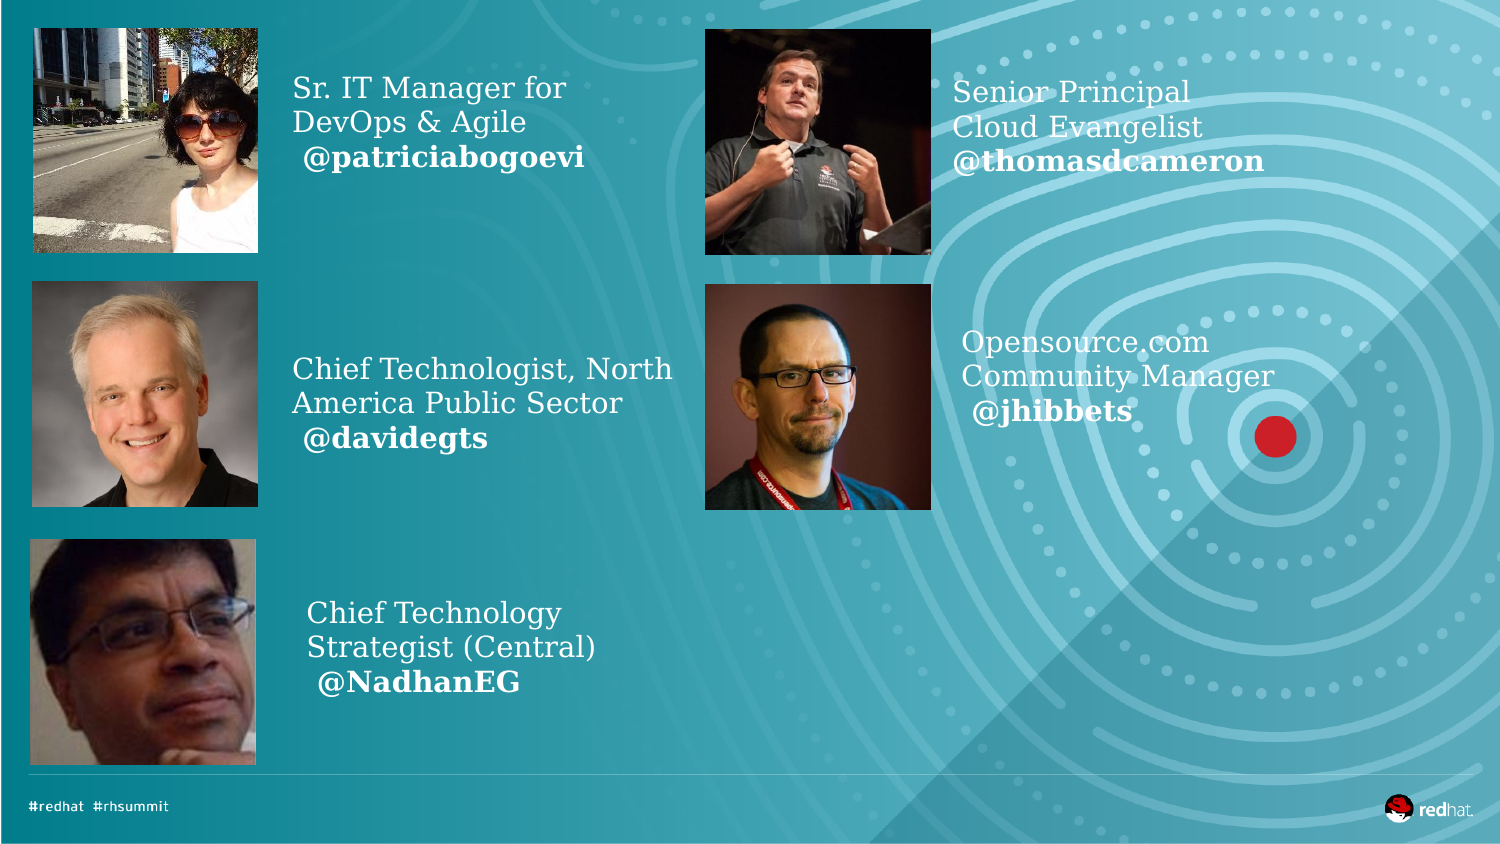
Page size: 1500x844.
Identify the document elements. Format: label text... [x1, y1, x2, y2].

text_box Chief Technology Strategist (Central) @NadhanEG [291, 589, 616, 721]
text_box Senior Principal Cloud Evangelist @thomasdcameron [937, 68, 1291, 211]
picture [0, 0, 1500, 844]
text_box Opensource.com Community Manager @jhibbets [946, 317, 1300, 505]
text_box Sr. IT Manager for DevOps & Agile @patriciabogoevi [277, 64, 638, 196]
text_box Chief Technologist, North America Public Sector @davidegts [277, 345, 697, 476]
